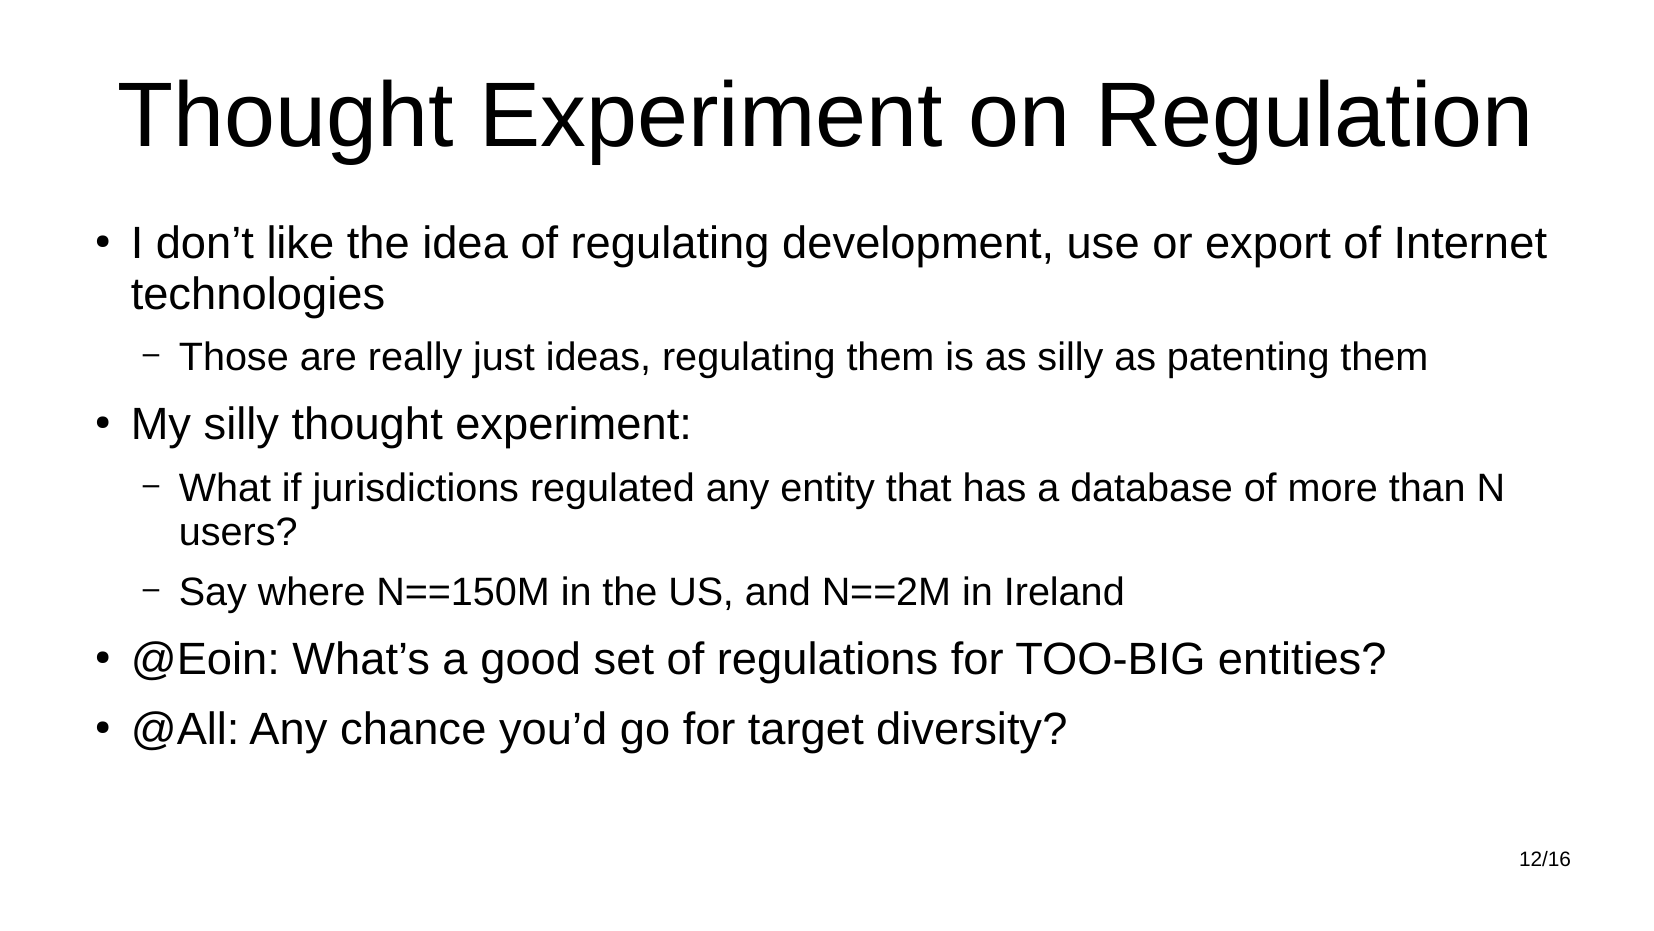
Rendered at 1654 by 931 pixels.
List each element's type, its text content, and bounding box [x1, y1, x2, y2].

list I don’t like the idea of regulating development, use or export of Internet technologies Those are really just ideas, regulating them is as silly as patenting them My silly thought experiment: What if jurisdictions regulated any entity that has a database of more than N users? Say where N==150M in the US, and N==2M in Ireland @Eoin: What’s a good set of regulations for TOO-BIG entities? @All: Any chance you’d go for target diversity? [82, 217, 1571, 758]
title Thought Experiment on Regulation [82, 37, 1571, 193]
